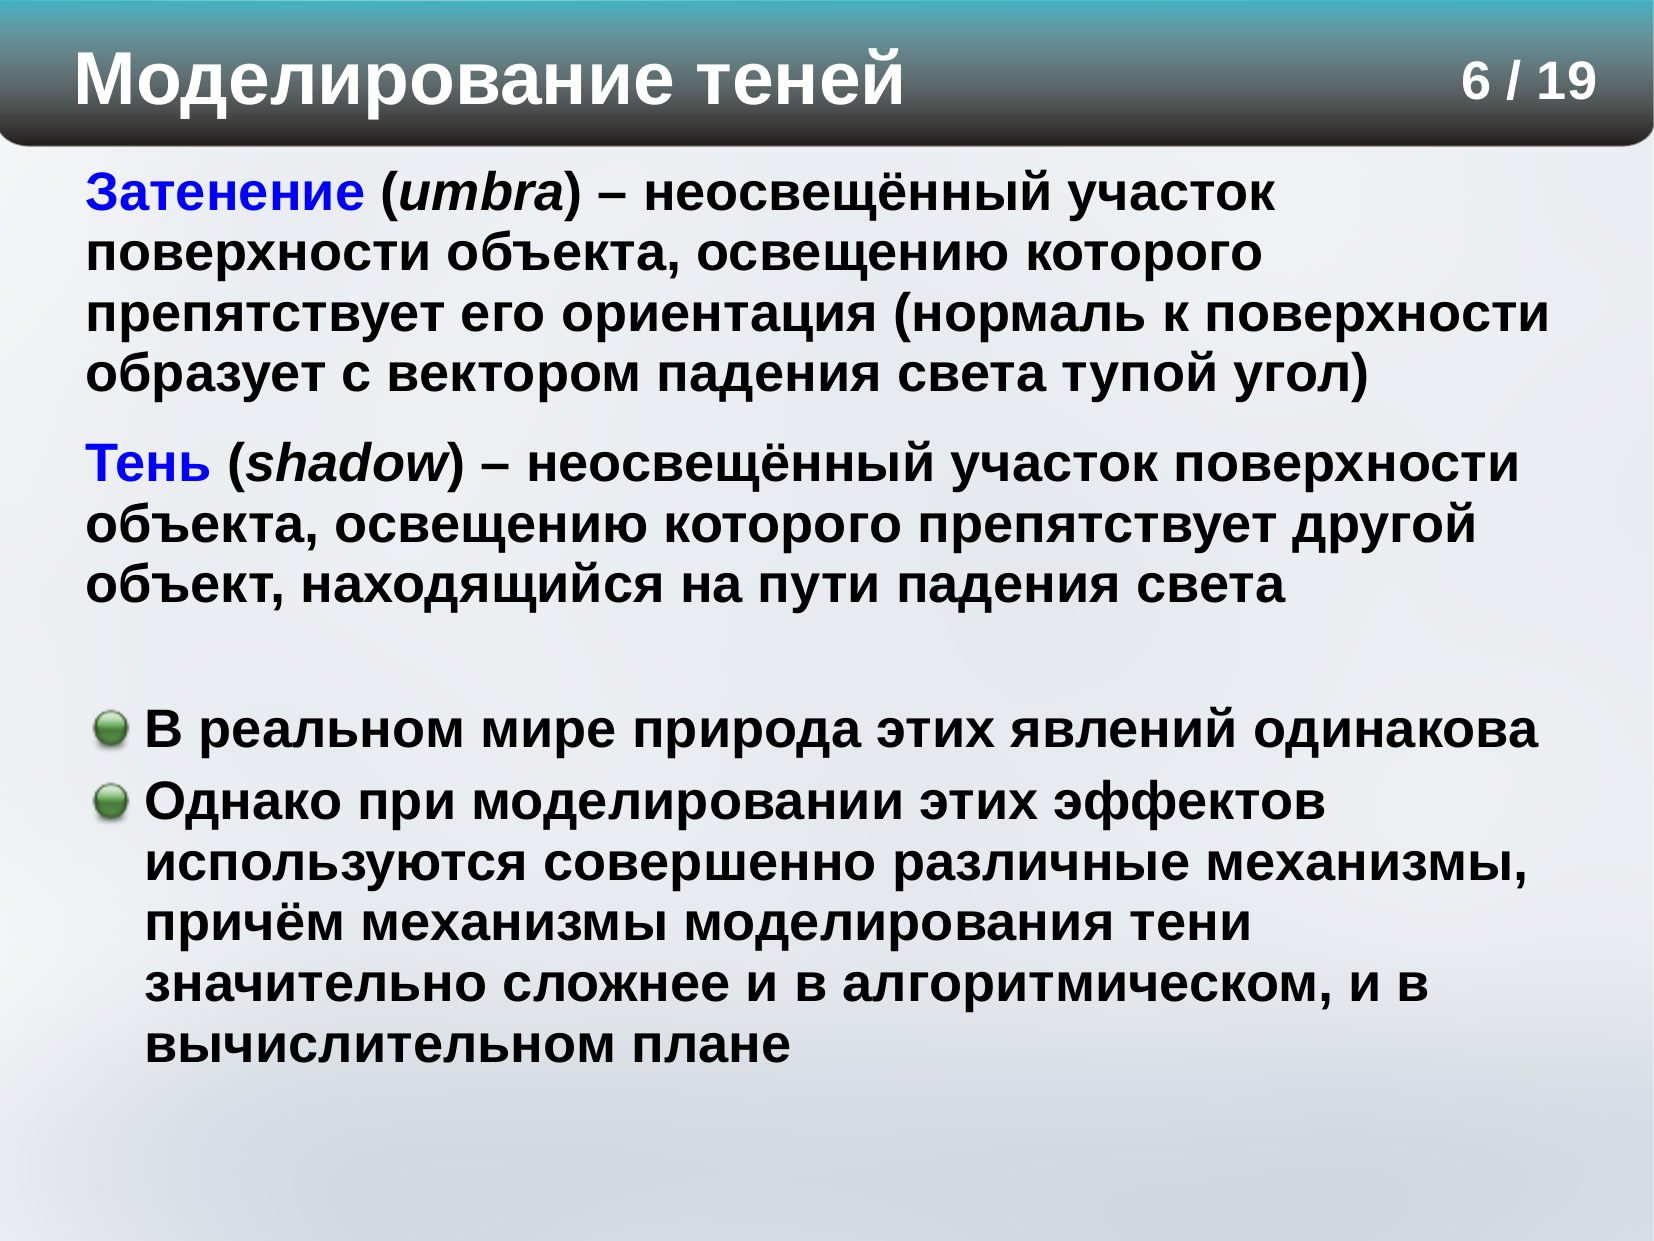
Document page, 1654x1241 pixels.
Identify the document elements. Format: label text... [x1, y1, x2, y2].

text_box Затенение (umbra) – неосвещённый участок поверхности объекта, освещению которого препятствует его ориентация (нормаль к поверхности образует с вектором падения света тупой угол) Тень (shadow) – неосвещённый участок поверхности объекта, освещению которого препятствует другой объект, находящийся на пути падения света В реальном мире природа этих явлений одинакова Однако при моделировании этих эффектов используются совершенно различные механизмы, причём механизмы моделирования тени значительно сложнее и в алгоритмическом, и в вычислительном плане [70, 153, 1625, 1081]
text_box <номер> / 19 [1446, 42, 1654, 179]
picture [0, 0, 1654, 1241]
text_box Моделирование теней [59, 29, 1300, 129]
